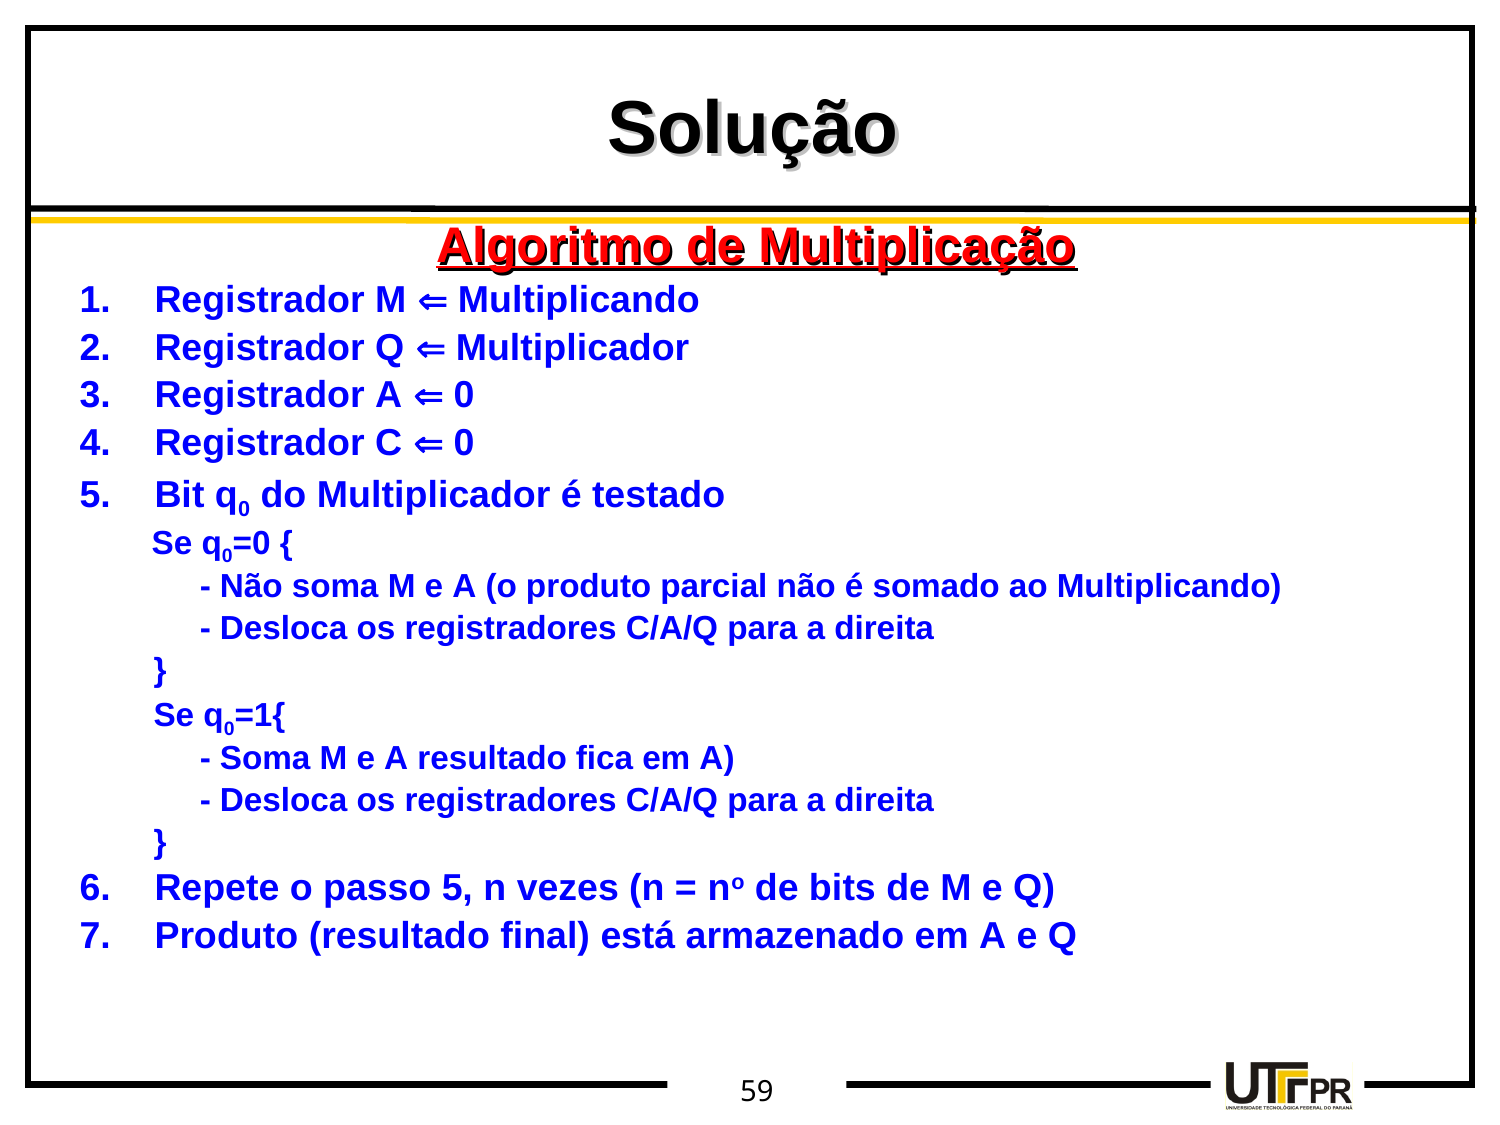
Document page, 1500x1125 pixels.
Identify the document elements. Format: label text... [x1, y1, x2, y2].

list Algoritmo de Multiplicação Registrador M  Multiplicando Registrador Q  Multiplicador Registrador A  0 Registrador C  0 Bit q0 do Multiplicador é testado Se q0=0 { - Não soma M e A (o produto parcial não é somado ao Multiplicando) - Desloca os registradores C/A/Q para a direita } Se q0=1{ - Soma M e A resultado fica em A) - Desloca os registradores C/A/Q para a direita } Repete o passo 5, n vezes (n = no de bits de M e Q) Produto (resultado final) está armazenado em A e Q [64, 220, 1447, 1059]
title Solução [29, 85, 1477, 180]
picture [1225, 1062, 1353, 1110]
